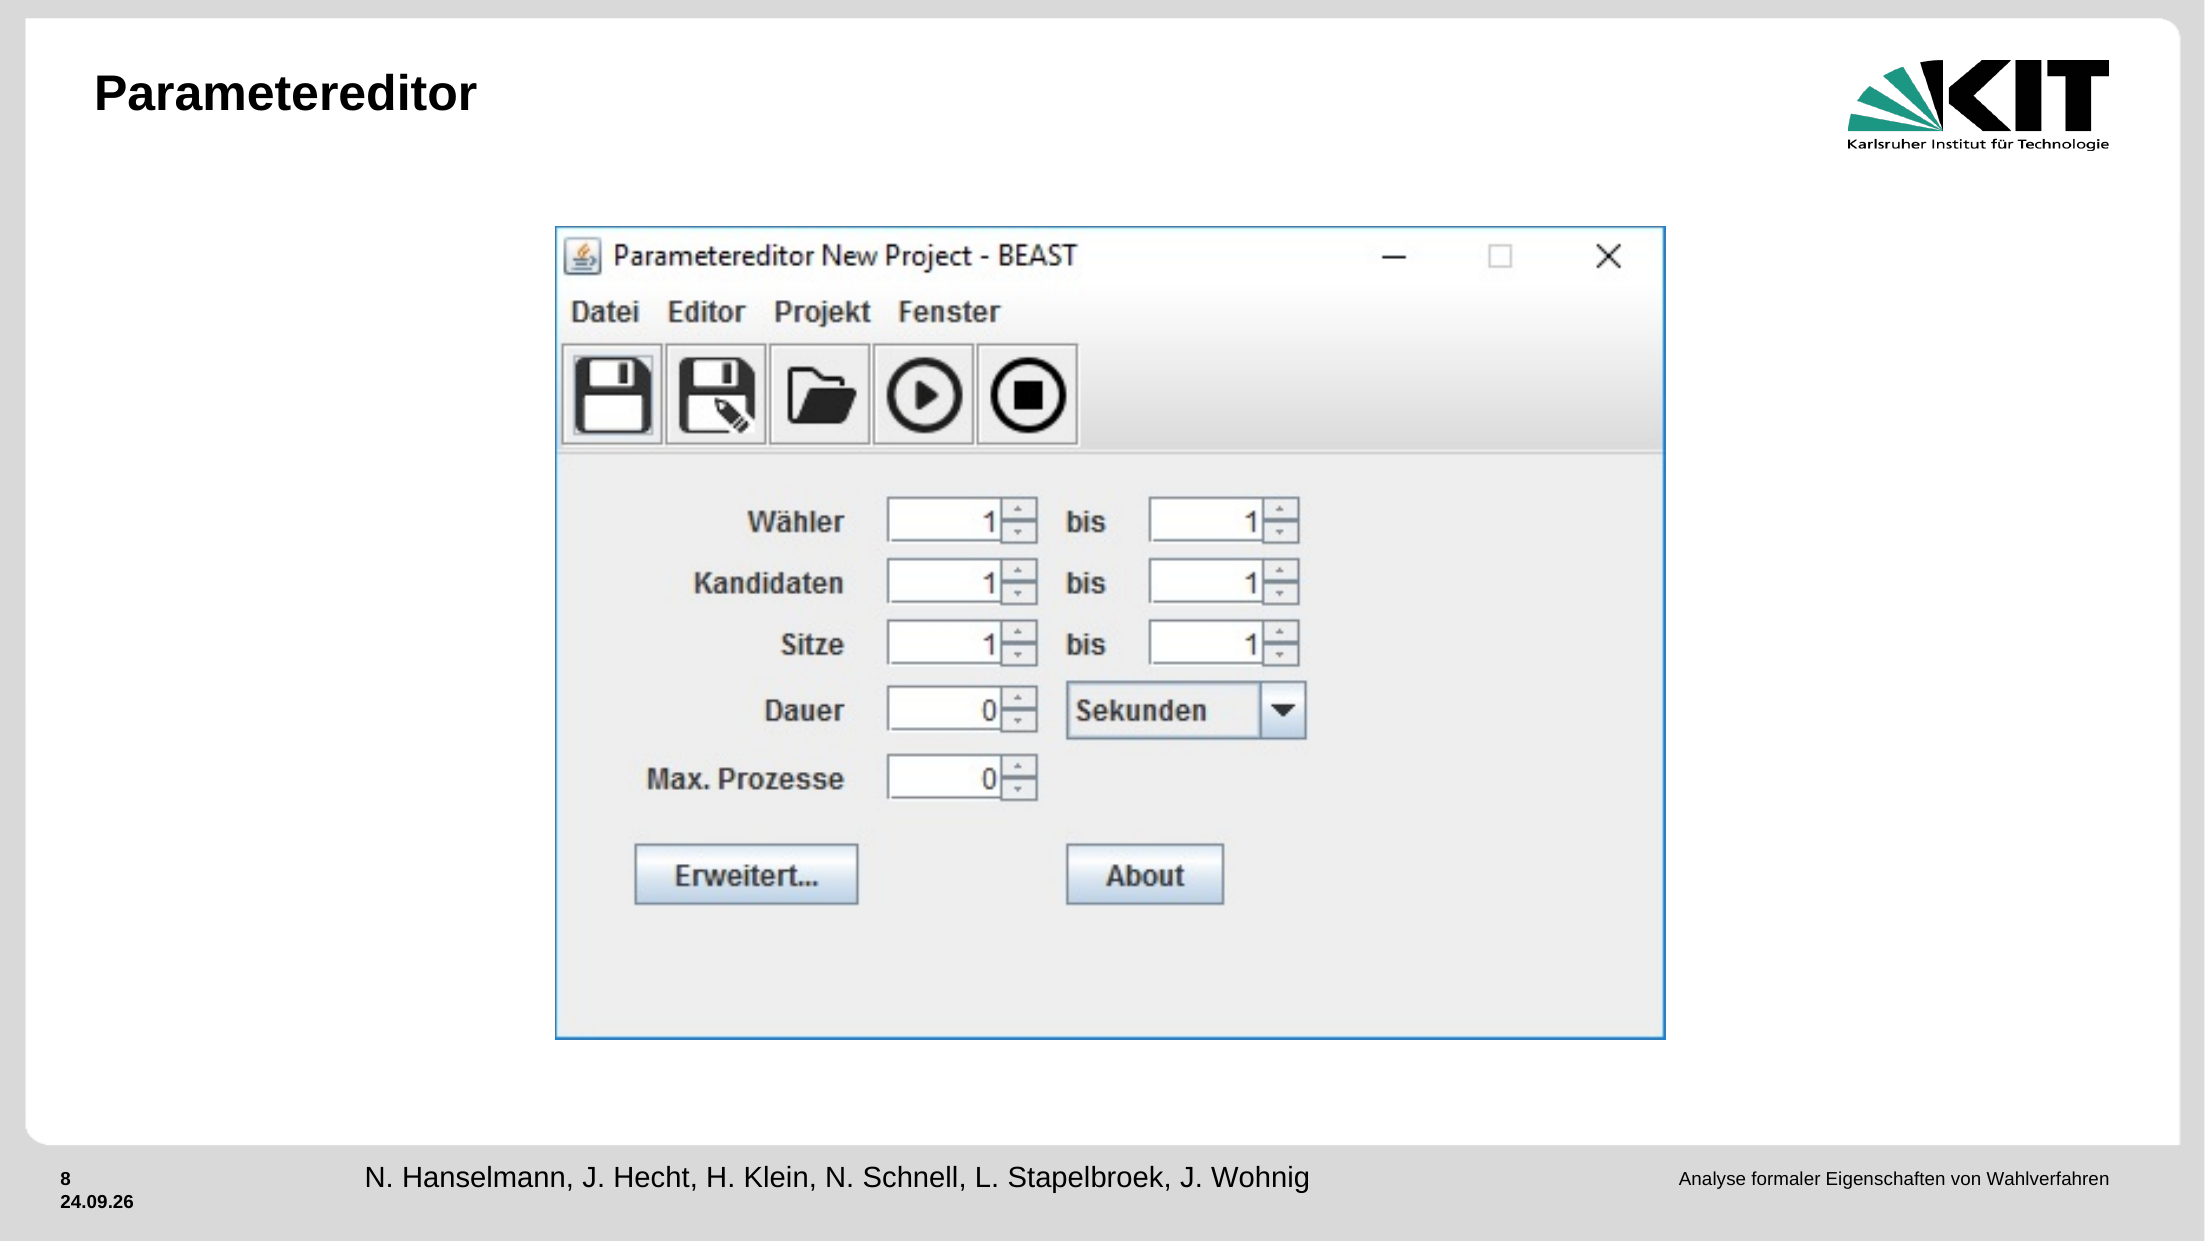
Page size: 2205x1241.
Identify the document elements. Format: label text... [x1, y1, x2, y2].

title Parametereditor [94, 60, 1761, 162]
picture [0, 0, 2205, 1241]
